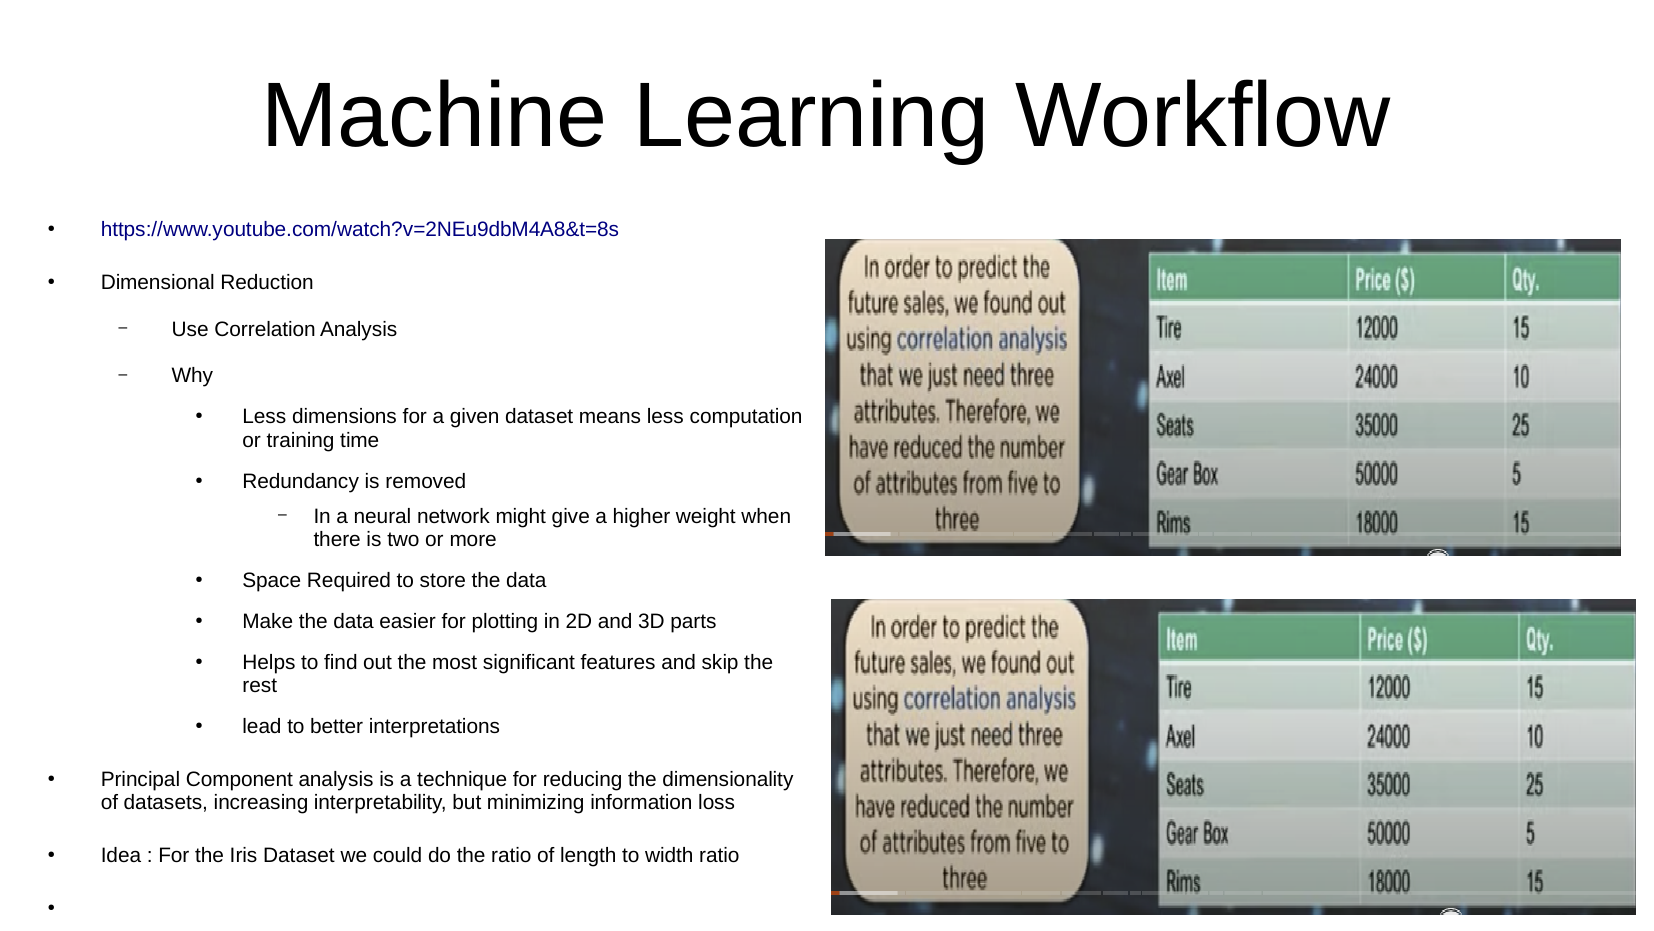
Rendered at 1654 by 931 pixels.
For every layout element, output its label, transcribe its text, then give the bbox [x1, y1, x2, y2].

title Machine Learning Workflow [82, 37, 1571, 193]
list https://www.youtube.com/watch?v=2NEu9dbM4A8&t=8s Dimensional Reduction Use Correlation Analysis Why Less dimensions for a given dataset means less computation or training time Redundancy is removed In a neural network might give a higher weight when there is two or more Space Required to store the data Make the data easier for plotting in 2D and 3D parts Helps to find out the most significant features and skip the rest lead to better interpretations Principal Component analysis is a technique for reducing the dimensionality of datasets, increasing interpretability, but minimizing information loss Idea : For the Iris Dataset we could do the ratio of length to width ratio [30, 217, 1621, 901]
picture [831, 599, 1636, 916]
picture [825, 239, 1621, 556]
